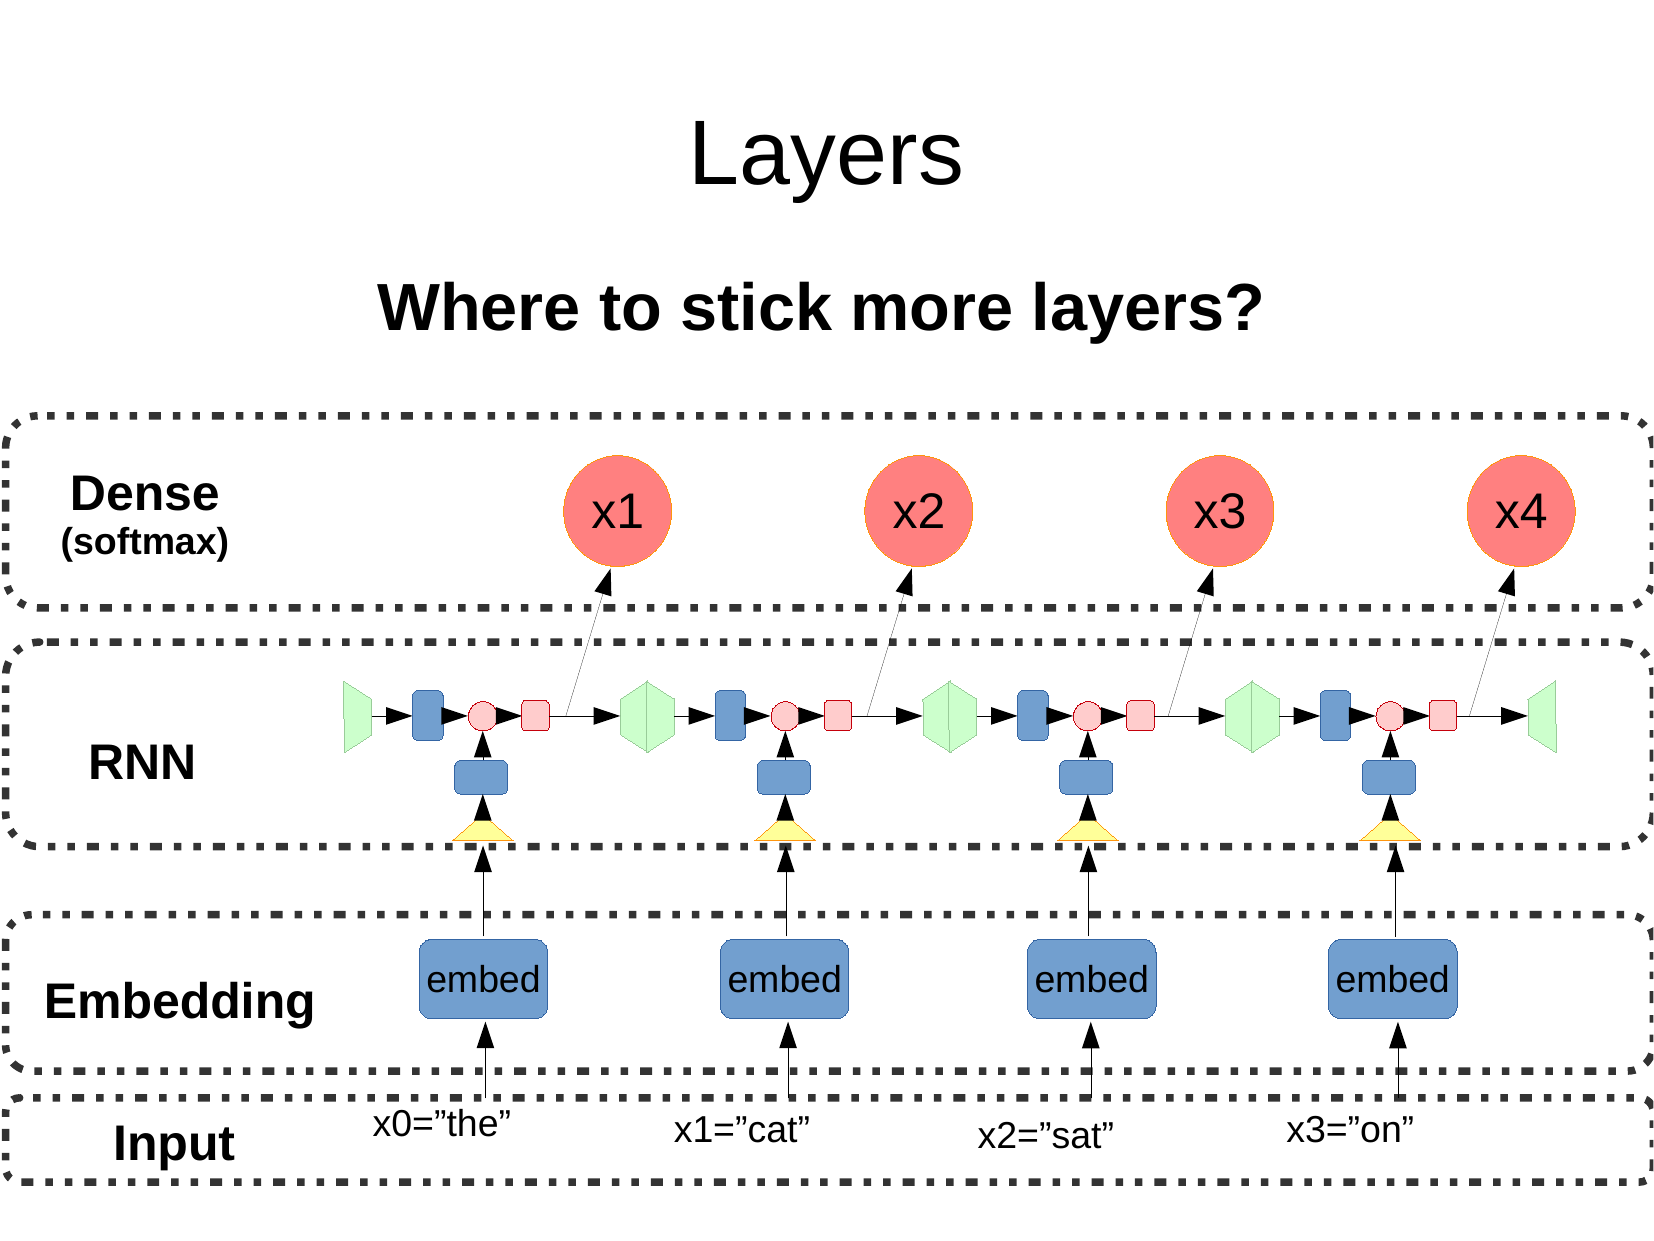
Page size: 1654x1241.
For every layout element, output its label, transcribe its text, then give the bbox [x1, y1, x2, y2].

text_box x2 [864, 455, 973, 567]
title Layers [82, 49, 1571, 257]
text_box x1=”cat” [659, 1101, 869, 1159]
text_box embed [720, 939, 849, 1019]
text_box x1 [563, 455, 672, 567]
text_box embed [1027, 939, 1157, 1019]
text_box [5, 642, 1654, 847]
text_box Input [23, 1107, 326, 1180]
text_box x2=”sat” [963, 1107, 1190, 1165]
text_box embed [419, 939, 548, 1019]
text_box Embedding [22, 966, 339, 1080]
text_box [5, 1097, 1654, 1183]
text_box embed [1328, 939, 1458, 1019]
text_box RNN [42, 727, 242, 841]
text_box x3 [1166, 455, 1274, 567]
text_box Dense (softmax) [45, 457, 244, 571]
text_box x4 [1467, 455, 1576, 567]
text_box [5, 415, 1654, 608]
text_box [5, 914, 1654, 1072]
text_box x0=”the” [357, 1095, 568, 1152]
text_box x3=”on” [1271, 1101, 1485, 1159]
text_box Where to stick more layers? [290, 256, 1353, 359]
